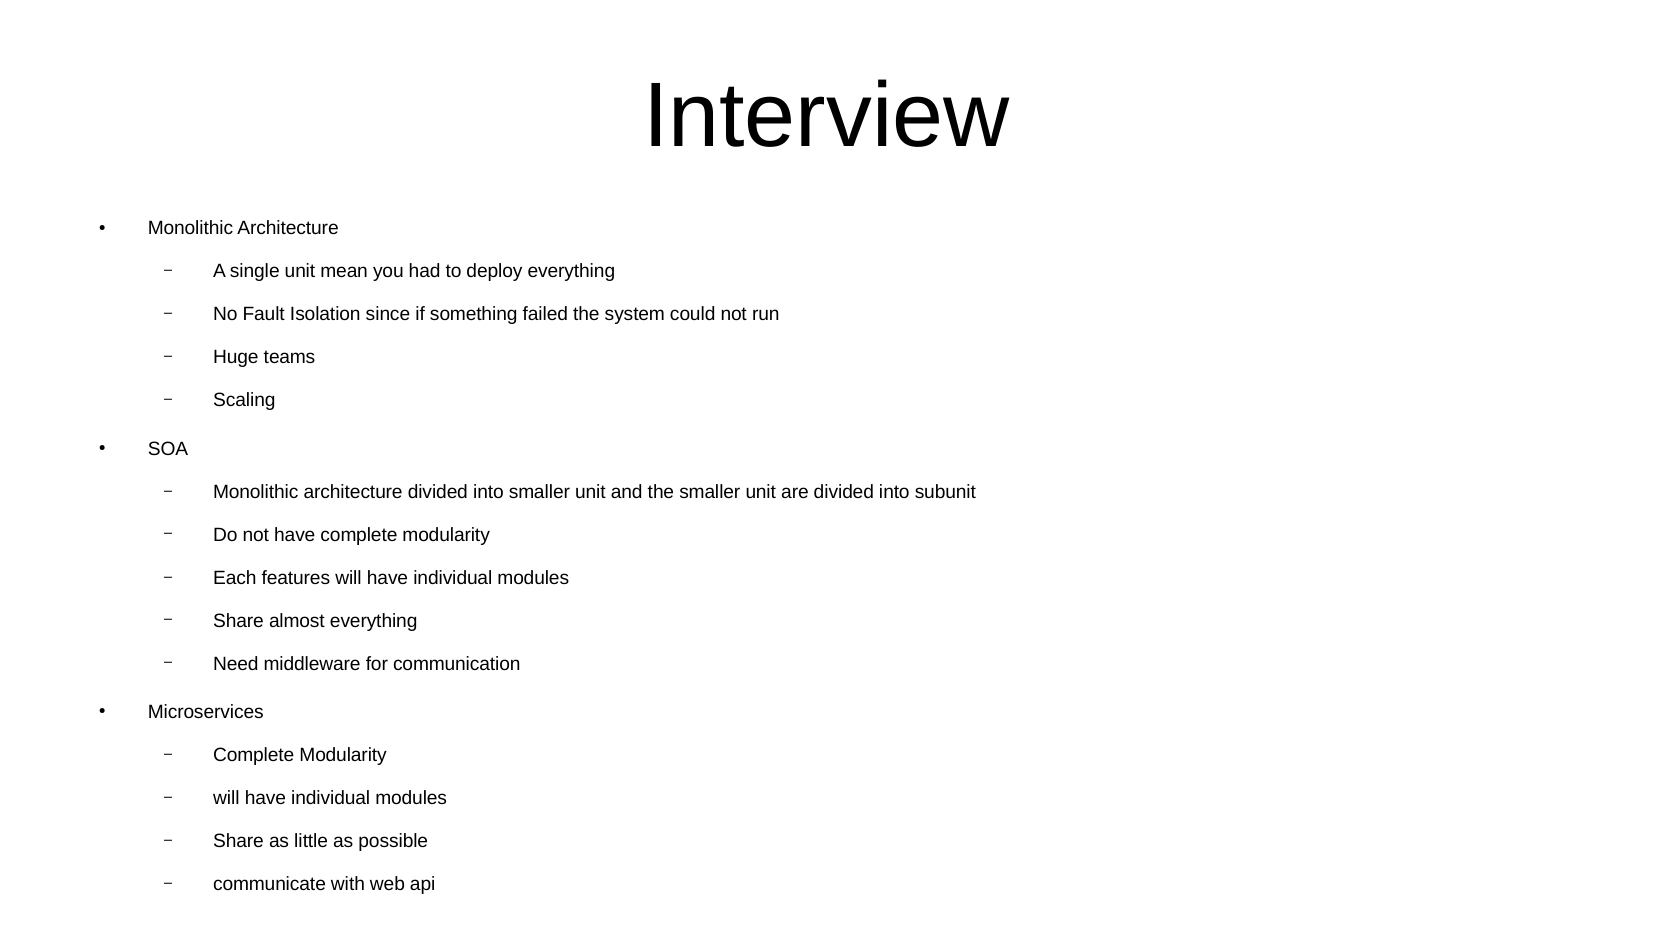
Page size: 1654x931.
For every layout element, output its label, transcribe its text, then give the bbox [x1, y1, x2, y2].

list Monolithic Architecture A single unit mean you had to deploy everything No Fault Isolation since if something failed the system could not run Huge teams Scaling SOA Monolithic architecture divided into smaller unit and the smaller unit are divided into subunit Do not have complete modularity Each features will have individual modules Share almost everything Need middleware for communication Microservices Complete Modularity will have individual modules Share as little as possible communicate with web api [82, 217, 1636, 901]
title Interview [82, 37, 1571, 193]
